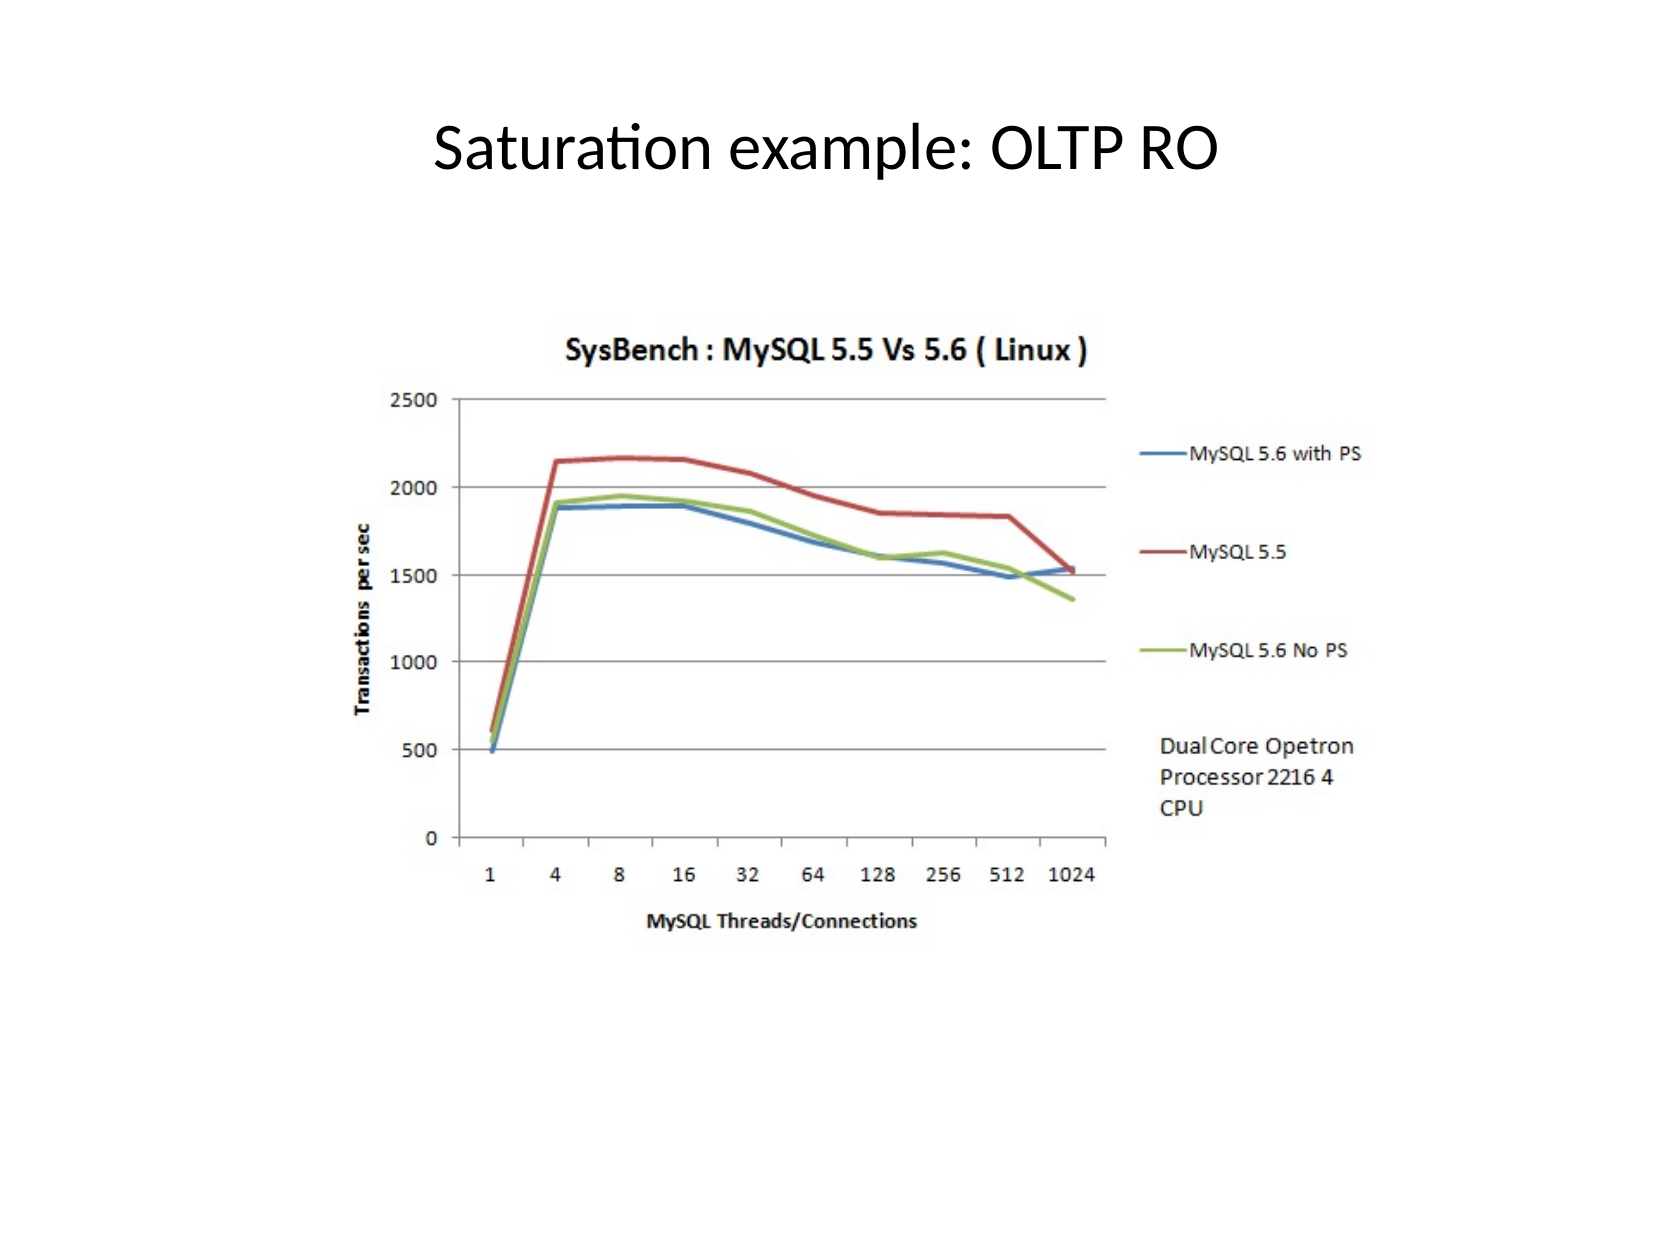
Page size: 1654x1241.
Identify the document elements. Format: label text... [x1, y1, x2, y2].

picture [271, 314, 1379, 987]
title Saturation example: OLTP RO [82, 49, 1571, 257]
